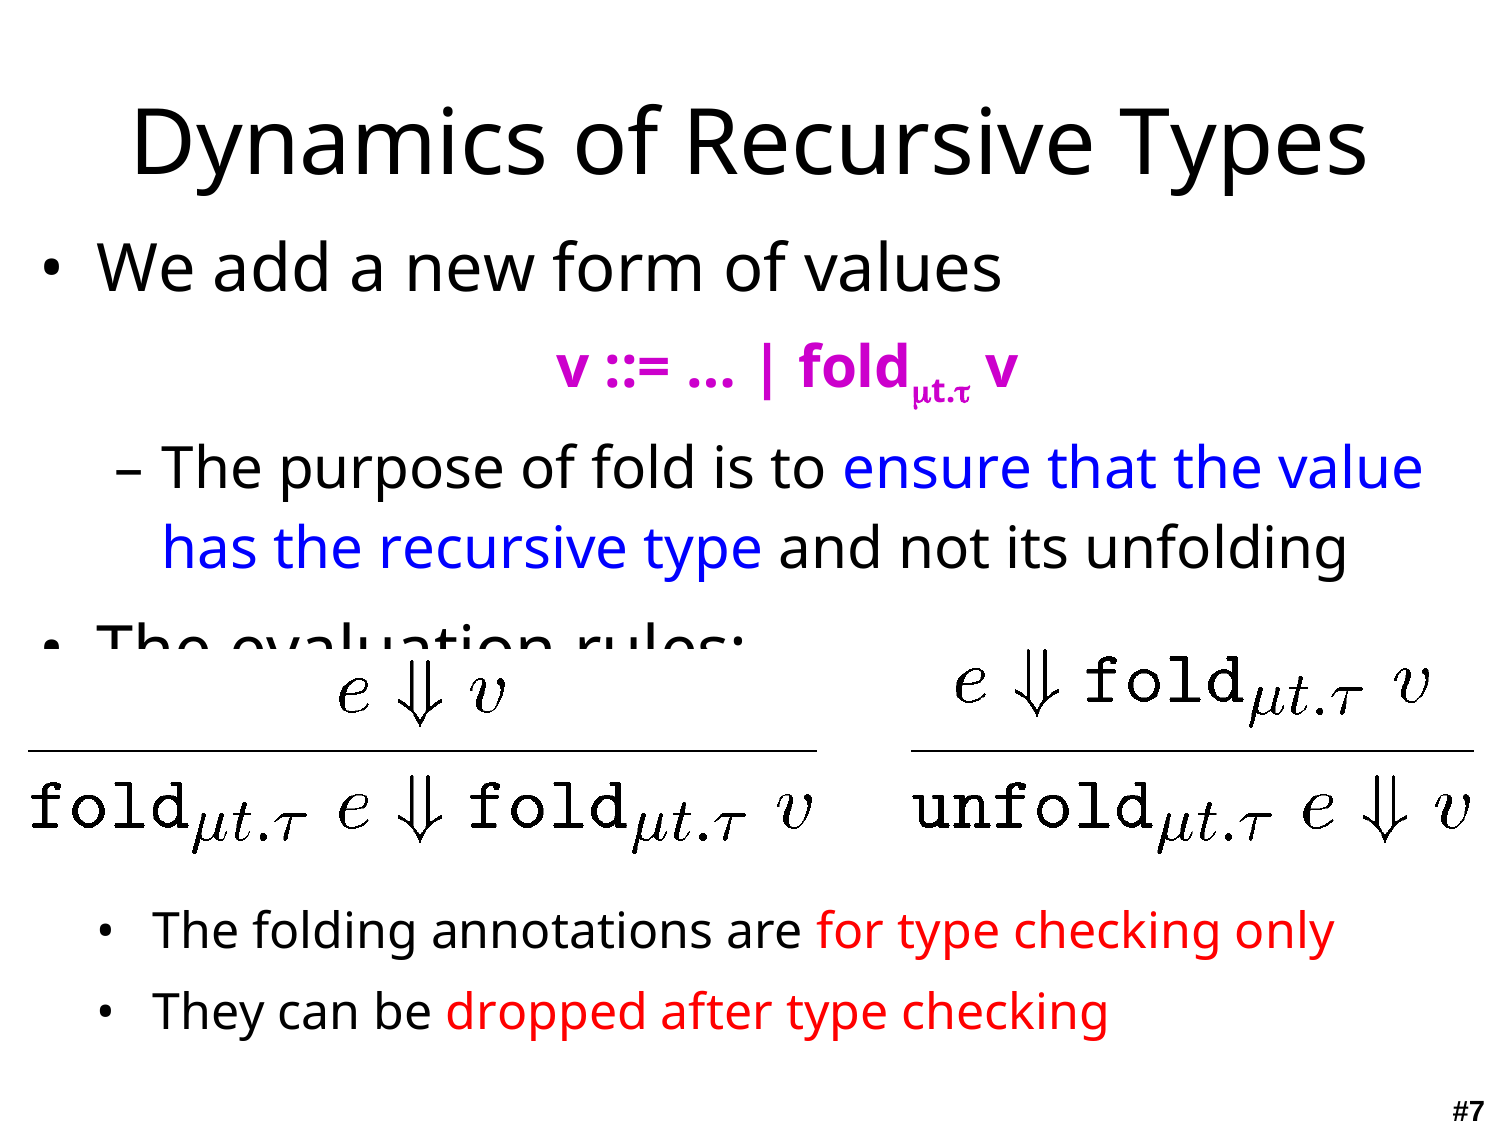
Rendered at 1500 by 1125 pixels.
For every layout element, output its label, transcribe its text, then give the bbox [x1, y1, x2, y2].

picture [24, 649, 1476, 858]
text_box The folding annotations are for type checking only They can be dropped after type checking [81, 887, 1444, 1038]
list We add a new form of values v ::= … | foldt. v The purpose of fold is to ensure that the value has the recursive type and not its unfolding The evaluation rules: [24, 212, 1476, 649]
title Dynamics of Recursive Types [24, 45, 1476, 212]
